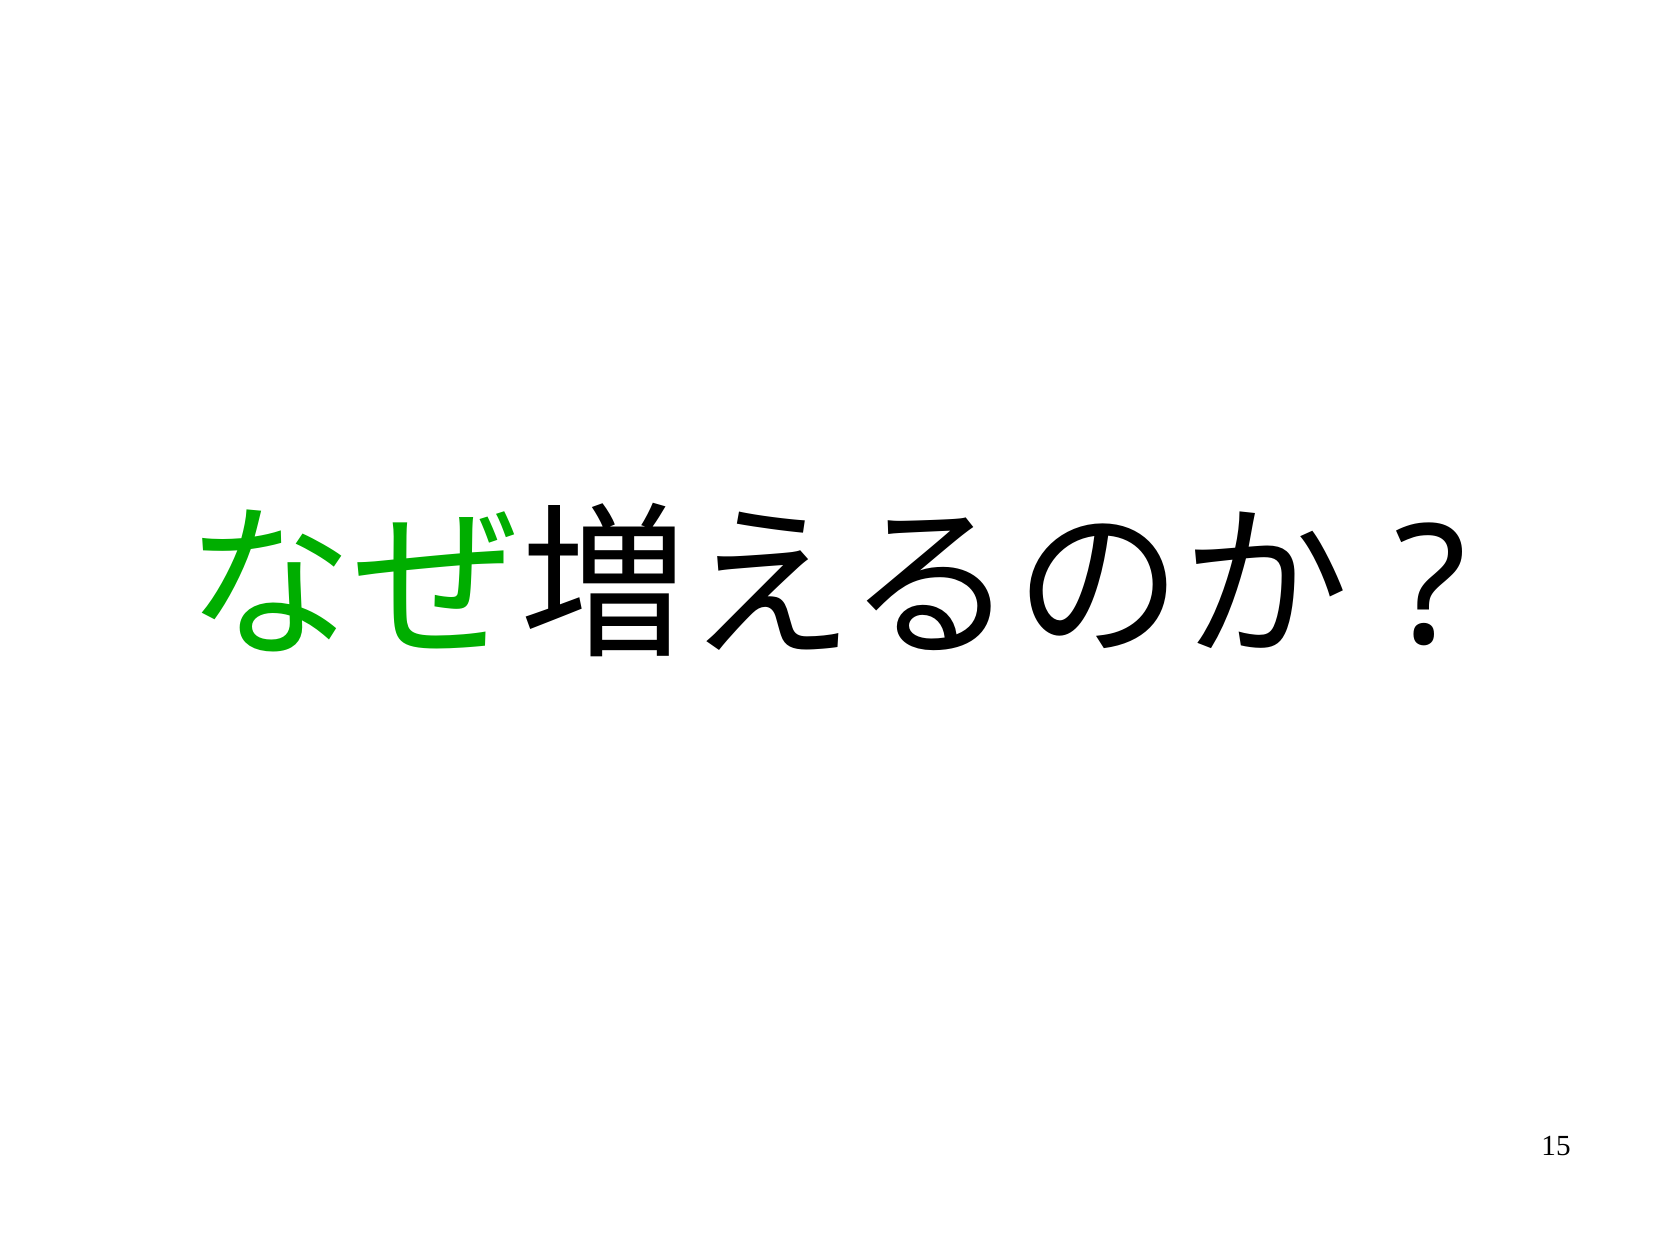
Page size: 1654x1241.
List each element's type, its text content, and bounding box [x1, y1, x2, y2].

subtitle なぜ増えるのか? [82, 56, 1571, 1102]
